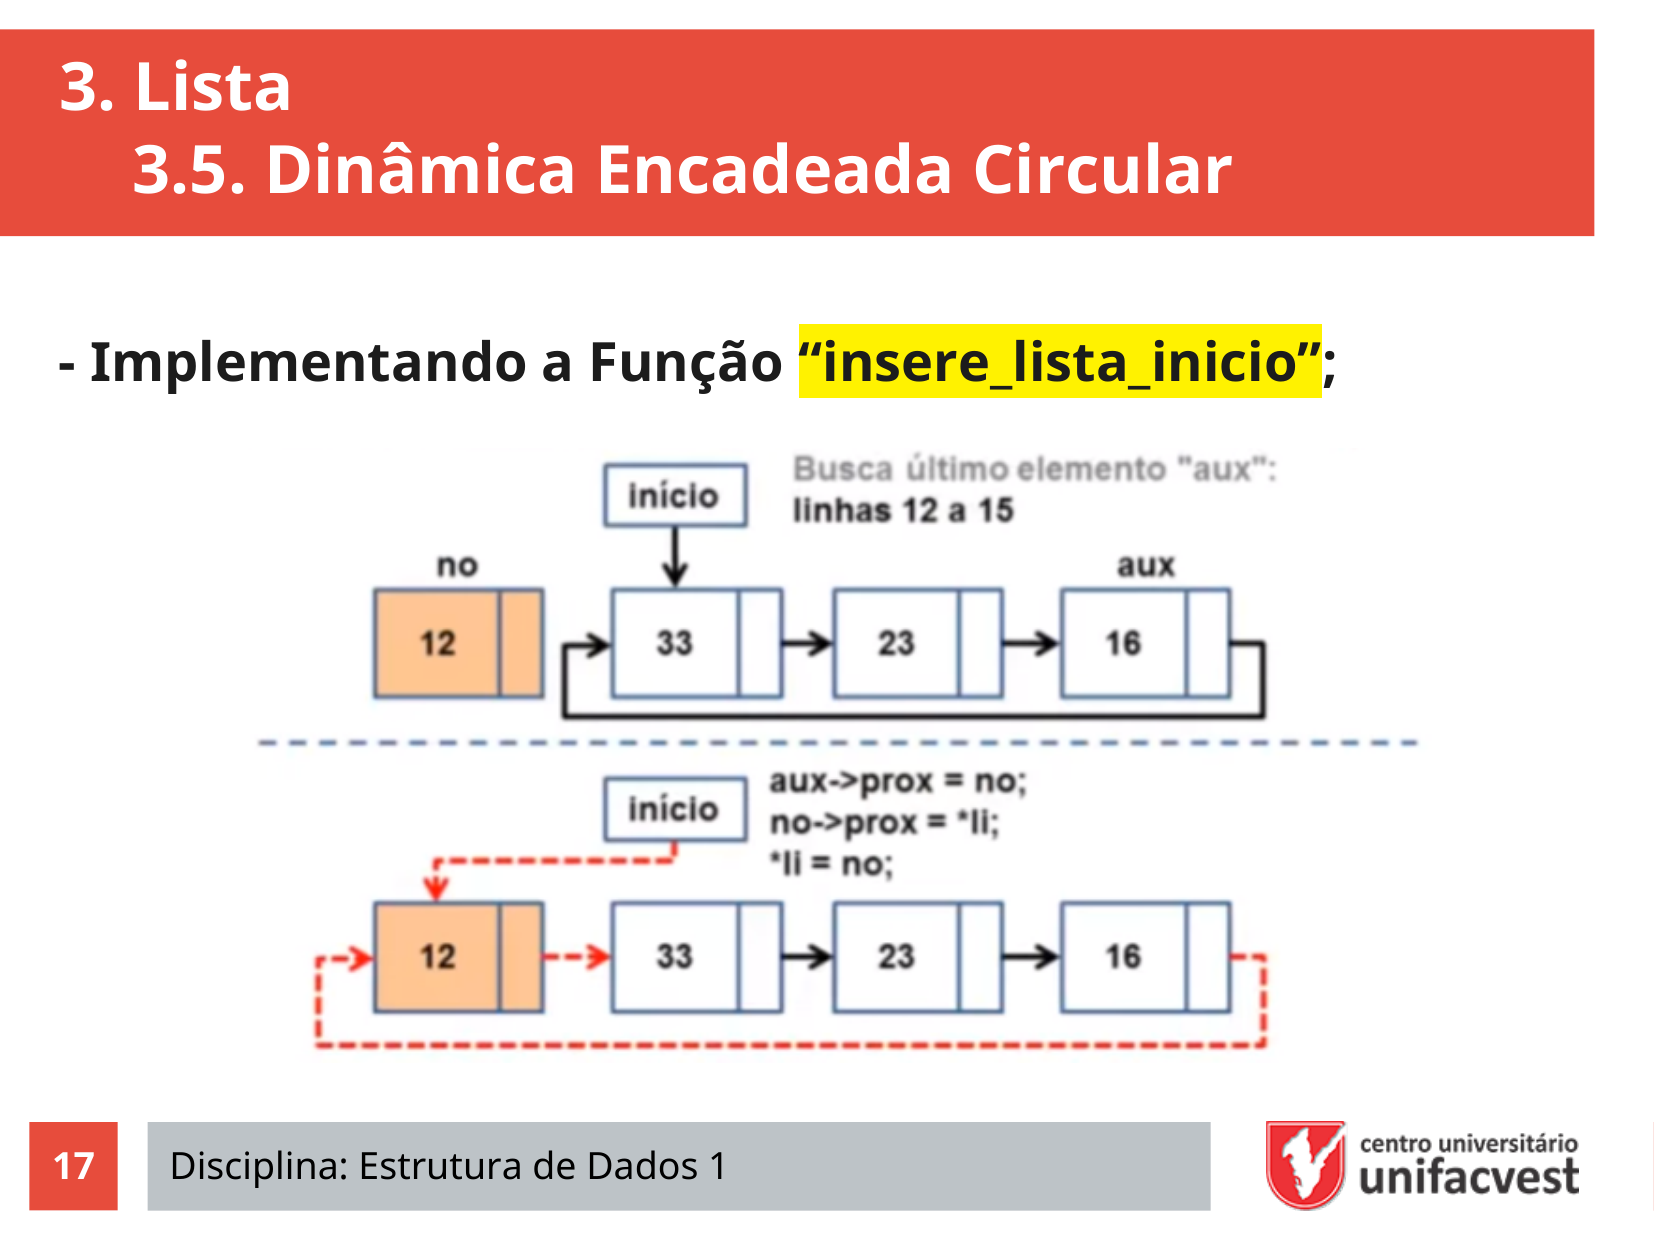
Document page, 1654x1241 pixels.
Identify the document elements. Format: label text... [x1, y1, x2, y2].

text_box [1238, 1120, 1654, 1212]
text_box Disciplina: Estrutura de Dados 1 [154, 1132, 1205, 1196]
picture [1266, 1121, 1579, 1211]
list - Implementando a Função “insere_lista_inicio”; [59, 324, 1566, 1093]
title 3. Lista 3.5. Dinâmica Encadeada Circular [59, 59, 1595, 207]
picture [248, 448, 1432, 1063]
